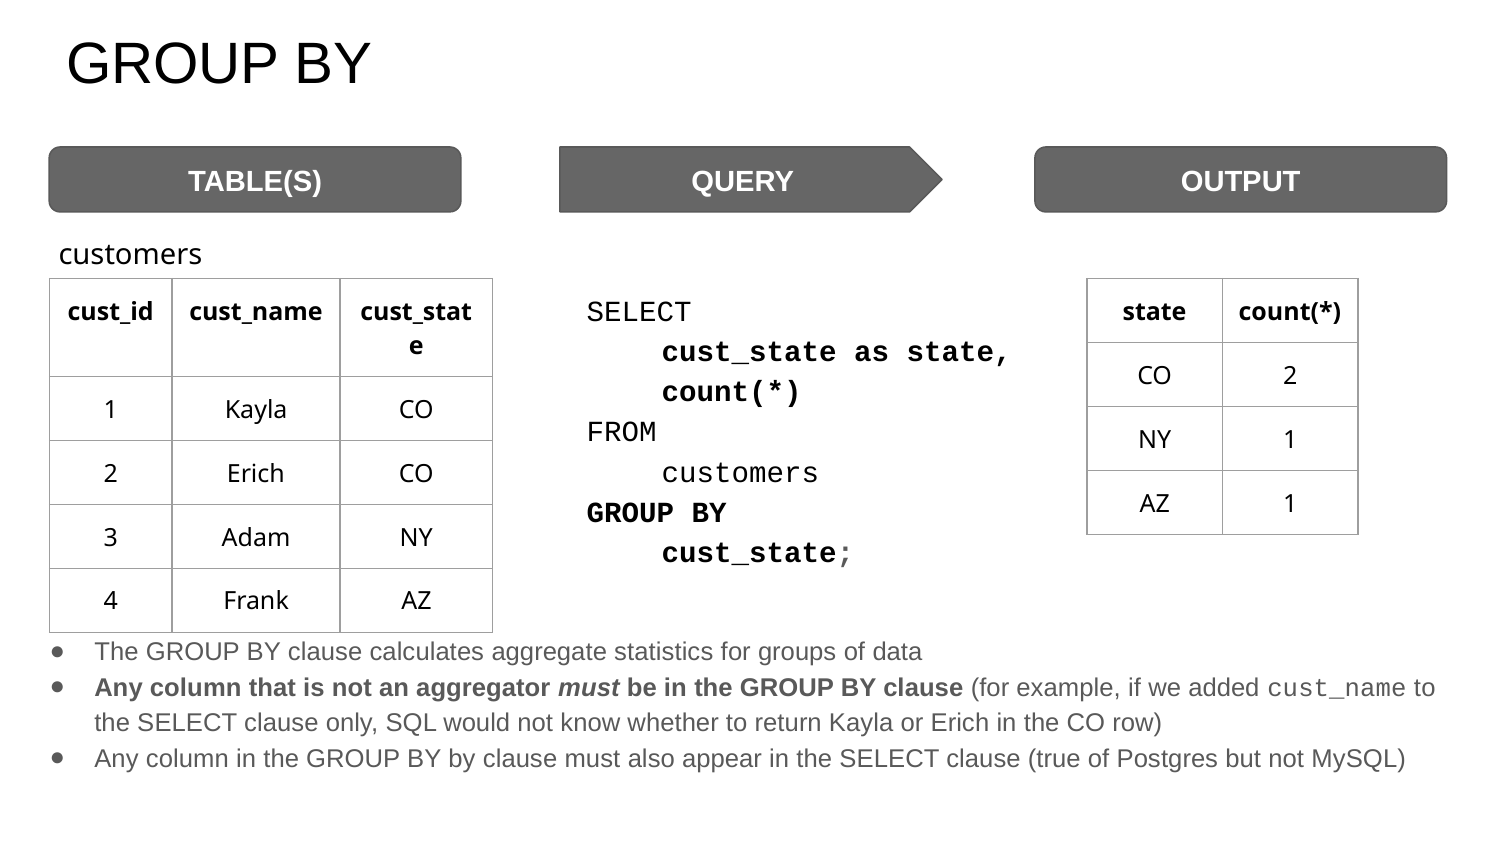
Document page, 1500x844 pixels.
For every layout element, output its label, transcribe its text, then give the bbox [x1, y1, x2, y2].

table_cell Frank [173, 569, 339, 632]
table_cell Kayla [173, 377, 339, 440]
list The GROUP BY clause calculates aggregate statistics for groups of data Any column that is not an aggregator must be in the GROUP BY clause (for example, if we added cust_name to the SELECT clause only, SQL would not know whether to return Kayla or Erich in the CO row) Any column in the GROUP BY by clause must also appear in the SELECT clause (true of Postgres but not MySQL) [13, 615, 1469, 813]
table_cell 1 [1223, 471, 1357, 534]
text_box TABLE(S) [49, 146, 461, 212]
table_cell 3 [50, 505, 171, 568]
text_box QUERY [559, 146, 943, 212]
table_cell CO [341, 441, 492, 504]
table_cell NY [1088, 407, 1222, 470]
table_cell 2 [50, 441, 171, 504]
table_cell 2 [1223, 343, 1357, 406]
table_header cust_name [173, 279, 339, 376]
table_header count(*) [1223, 279, 1357, 342]
table_cell NY [341, 505, 492, 568]
table_cell AZ [341, 569, 492, 632]
text_box OUTPUT [1034, 146, 1447, 212]
table_cell 1 [1223, 407, 1357, 470]
list SELECT cust_state as state, count(*) FROM customers GROUP BY cust_state; [571, 271, 1094, 609]
text_box customers [43, 219, 280, 285]
table_cell CO [1088, 343, 1222, 406]
title GROUP BY [51, 10, 1449, 113]
table_cell CO [341, 377, 492, 440]
table_cell Erich [173, 441, 339, 504]
table_header state [1088, 279, 1222, 342]
table_cell Adam [173, 505, 339, 568]
table_header cust_id [50, 285, 171, 376]
table_cell AZ [1088, 471, 1222, 534]
table_cell 4 [50, 569, 171, 632]
table_header cust_state [341, 279, 492, 376]
table_cell 1 [50, 377, 171, 440]
